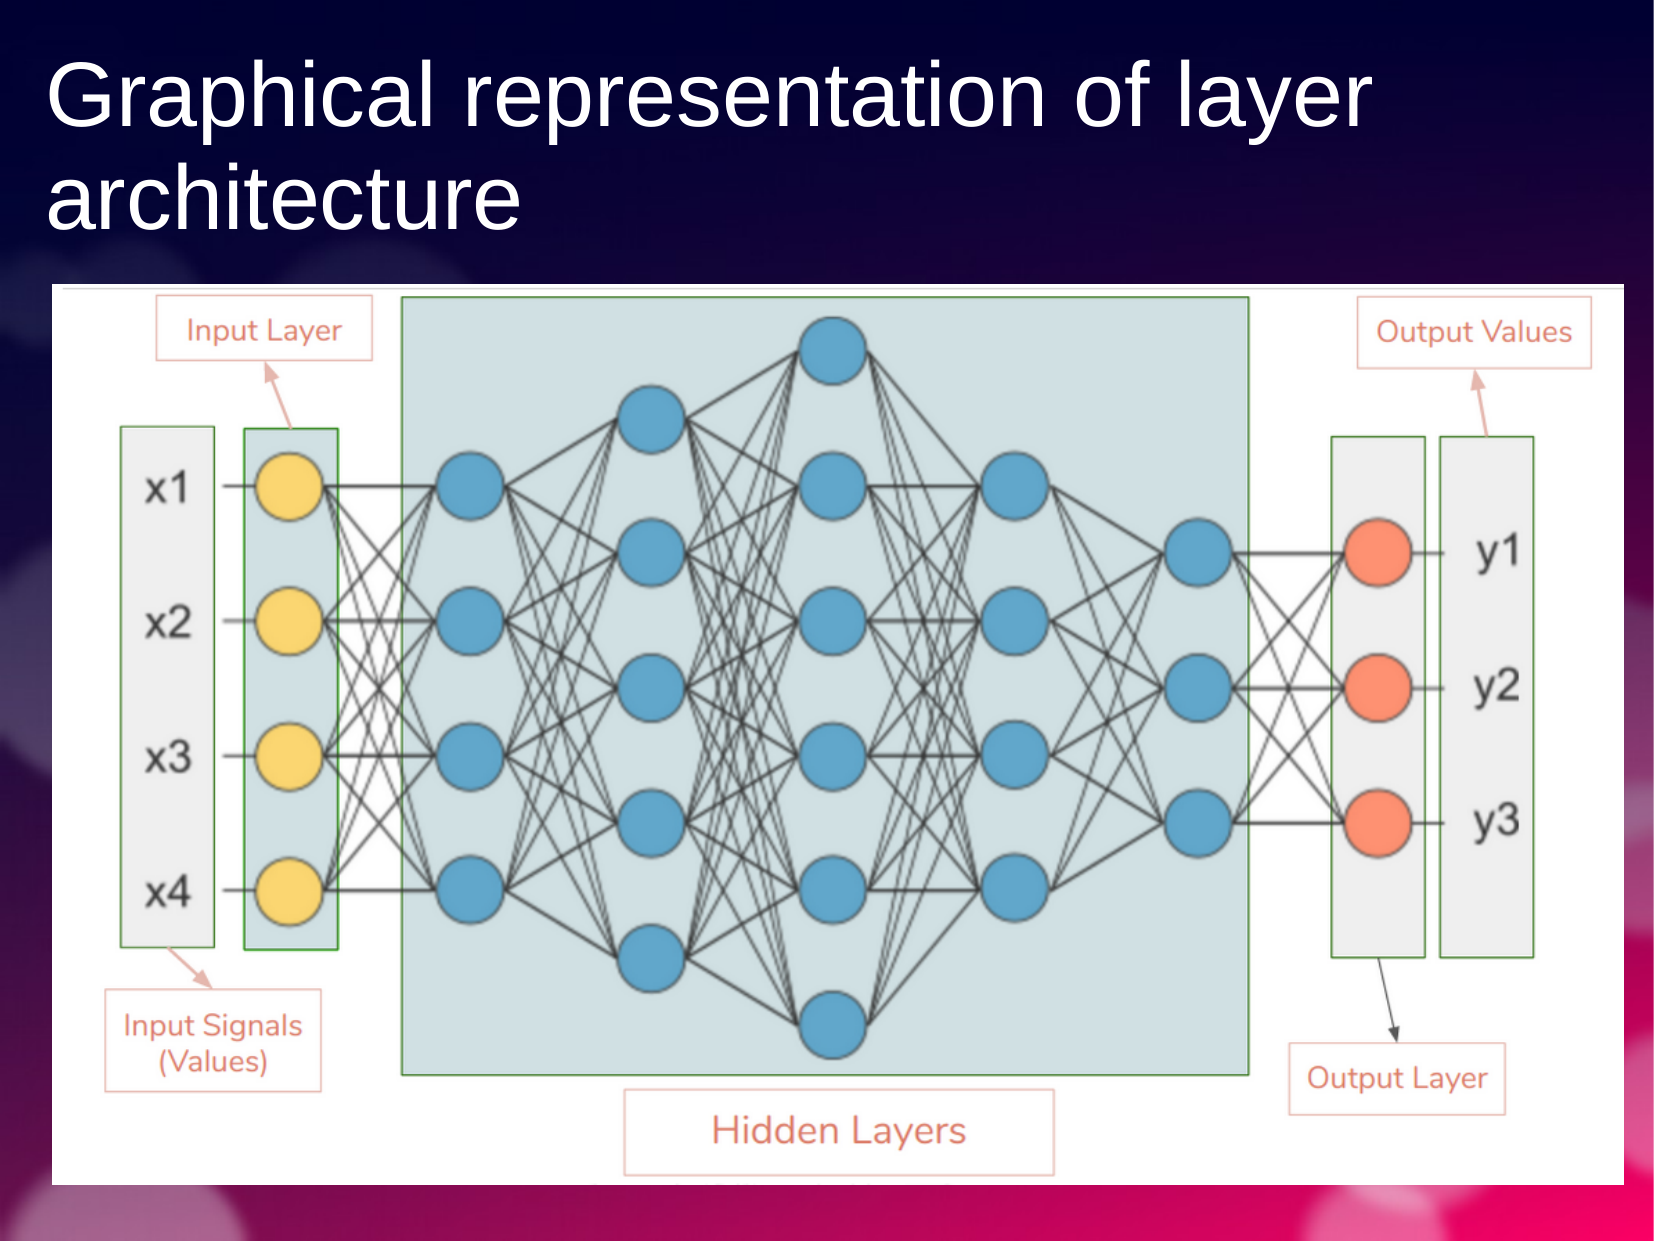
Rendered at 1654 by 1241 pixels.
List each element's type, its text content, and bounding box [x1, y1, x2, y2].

title Graphical representation of layer architecture [45, 0, 1606, 301]
picture [0, 0, 1654, 1241]
